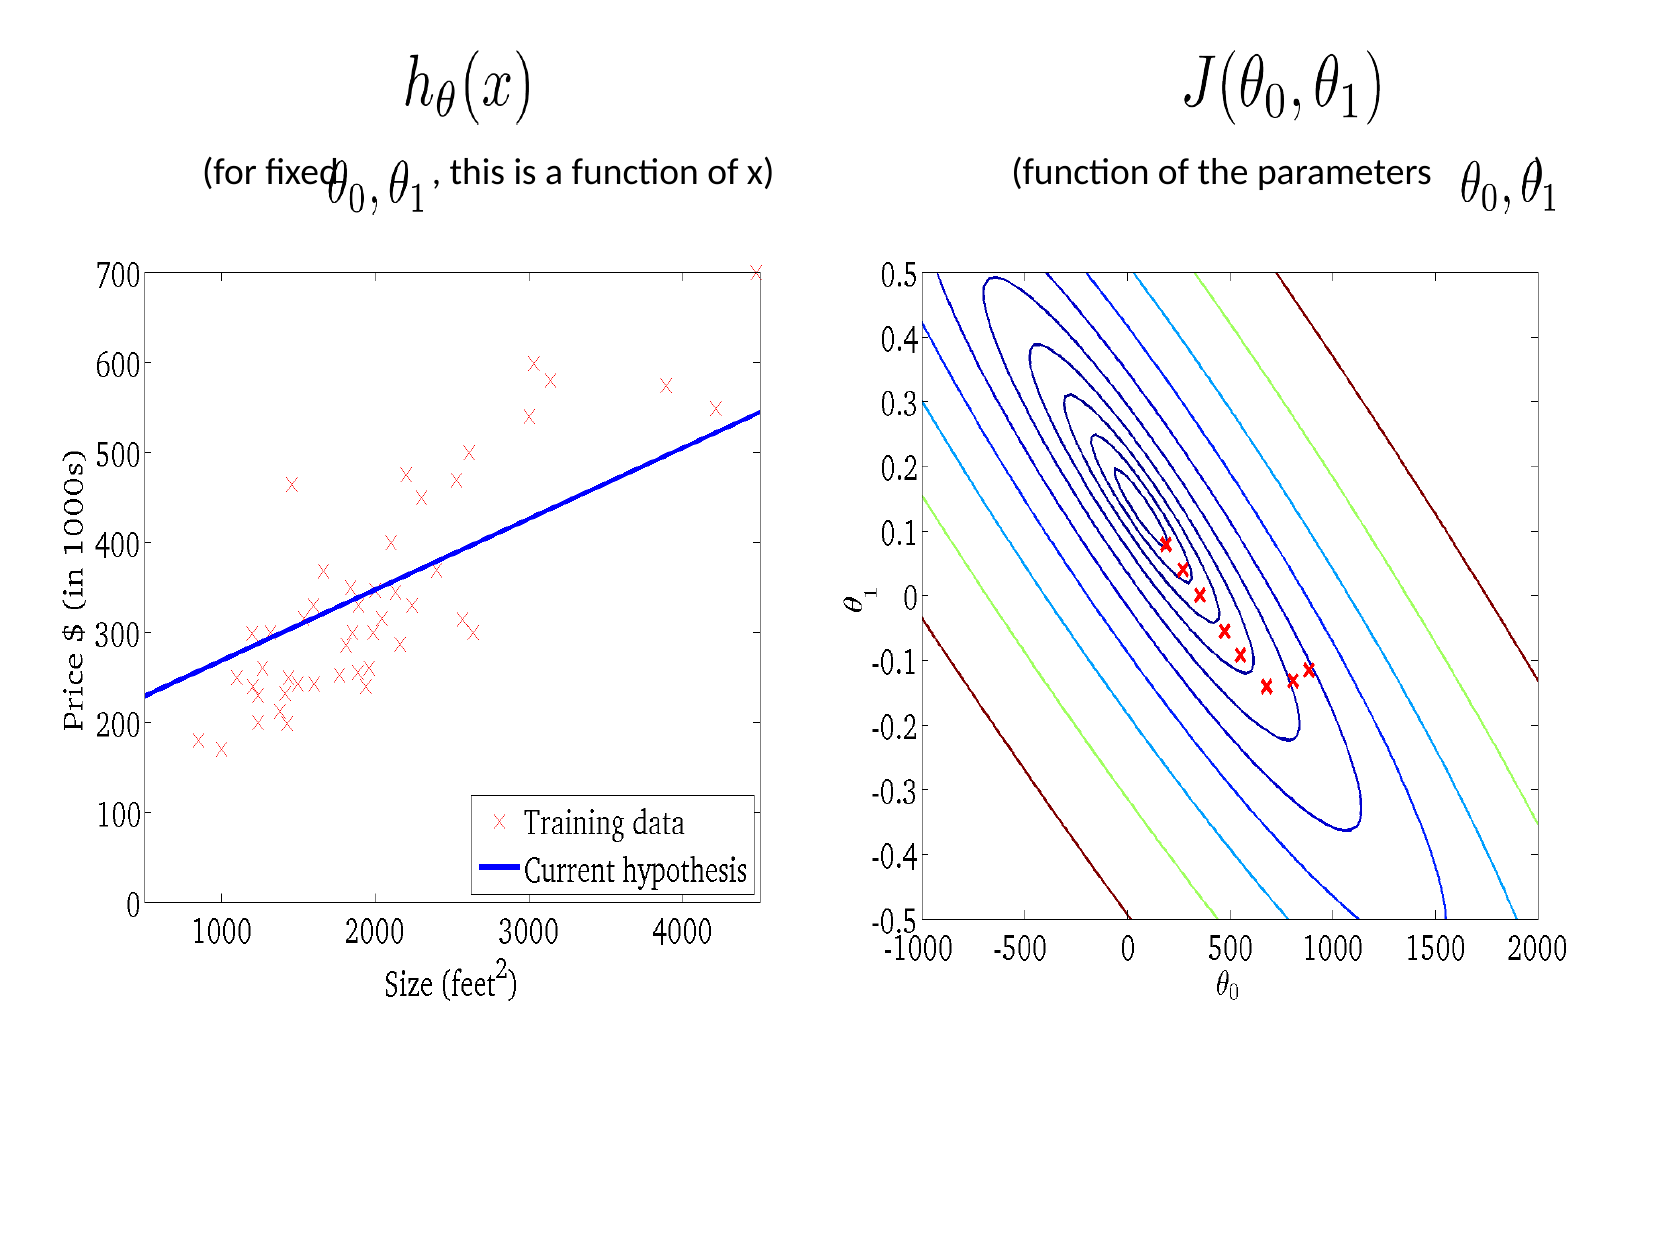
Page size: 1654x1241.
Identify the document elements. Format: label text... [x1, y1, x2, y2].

text_box (function of the parameters ) [996, 139, 1561, 200]
picture [41, 160, 1613, 1006]
picture [1184, 50, 1380, 125]
picture [405, 50, 529, 125]
text_box (for fixed , this is a function of x) [187, 139, 791, 200]
